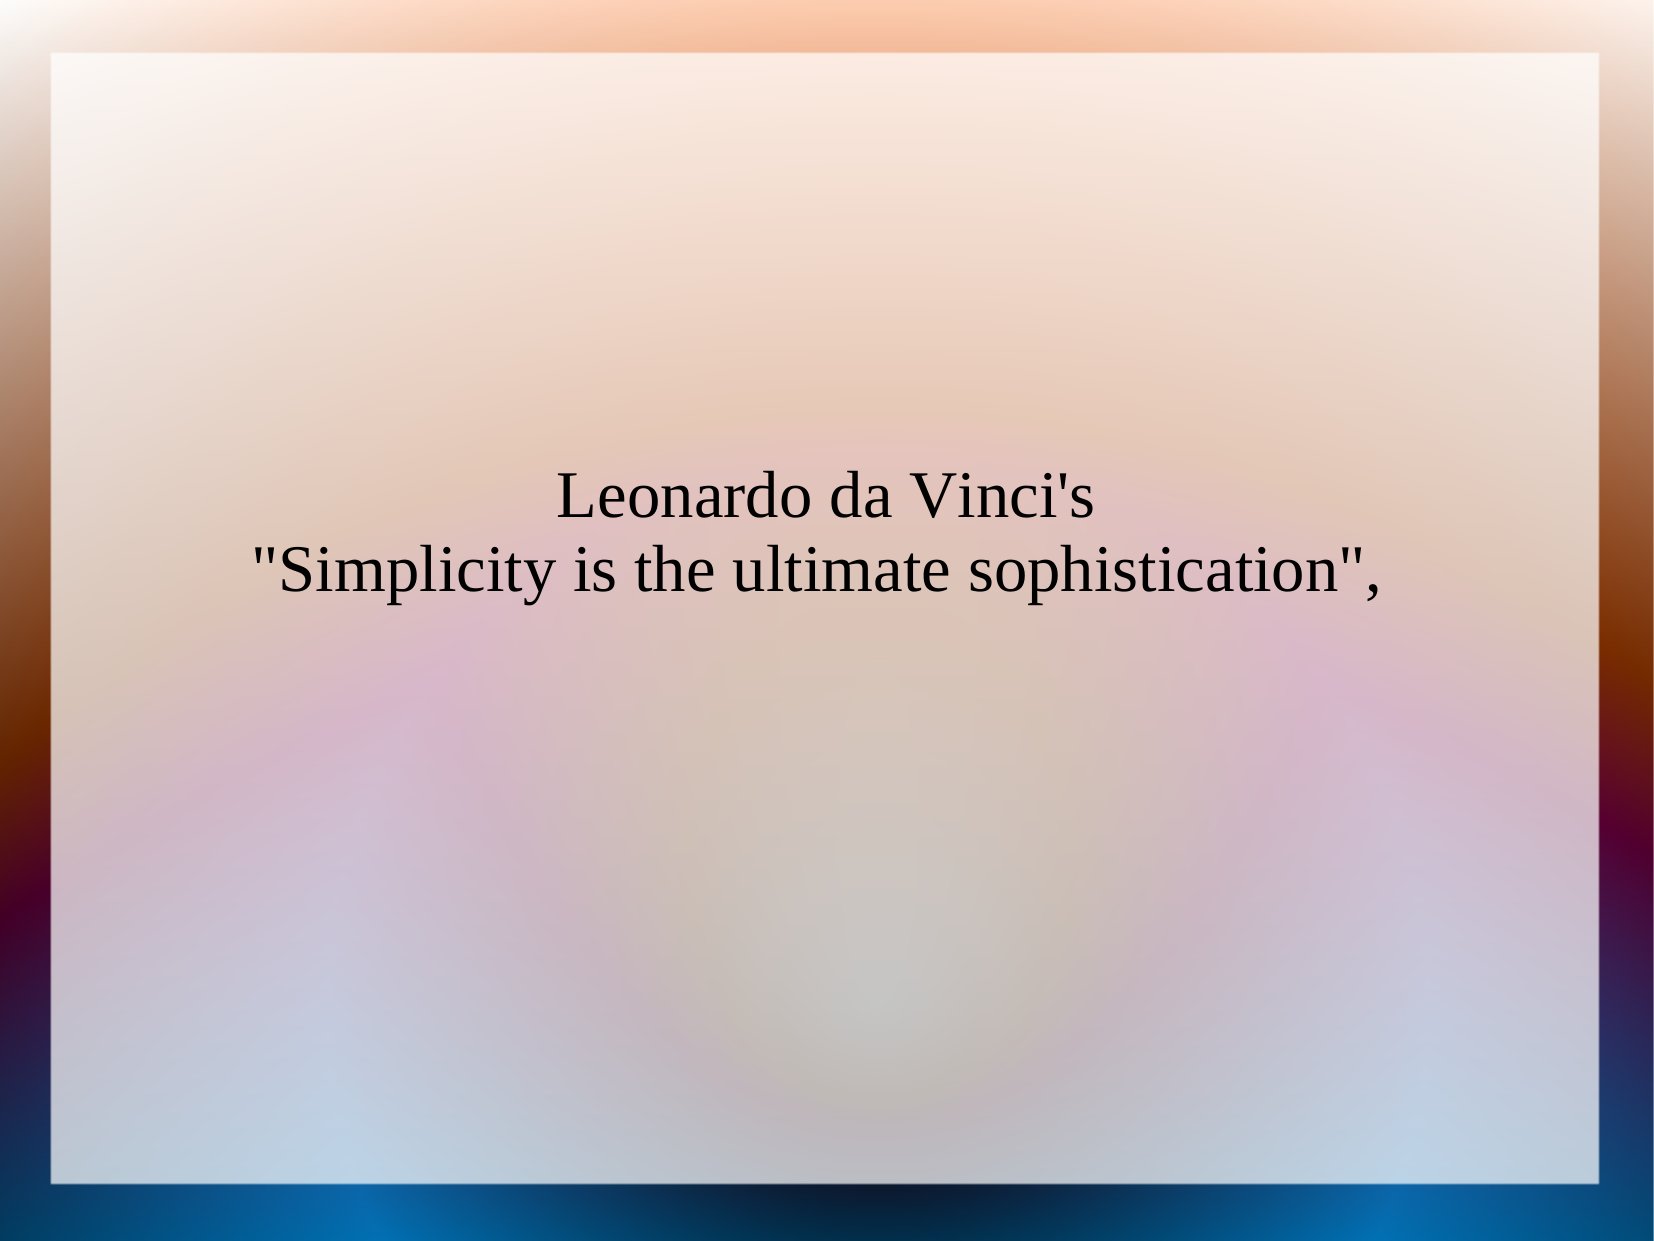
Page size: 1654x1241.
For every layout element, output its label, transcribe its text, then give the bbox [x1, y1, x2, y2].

subtitle Leonardo da Vinci's "Simplicity is the ultimate sophistication", [82, 55, 1571, 1010]
picture [0, 0, 1654, 1241]
